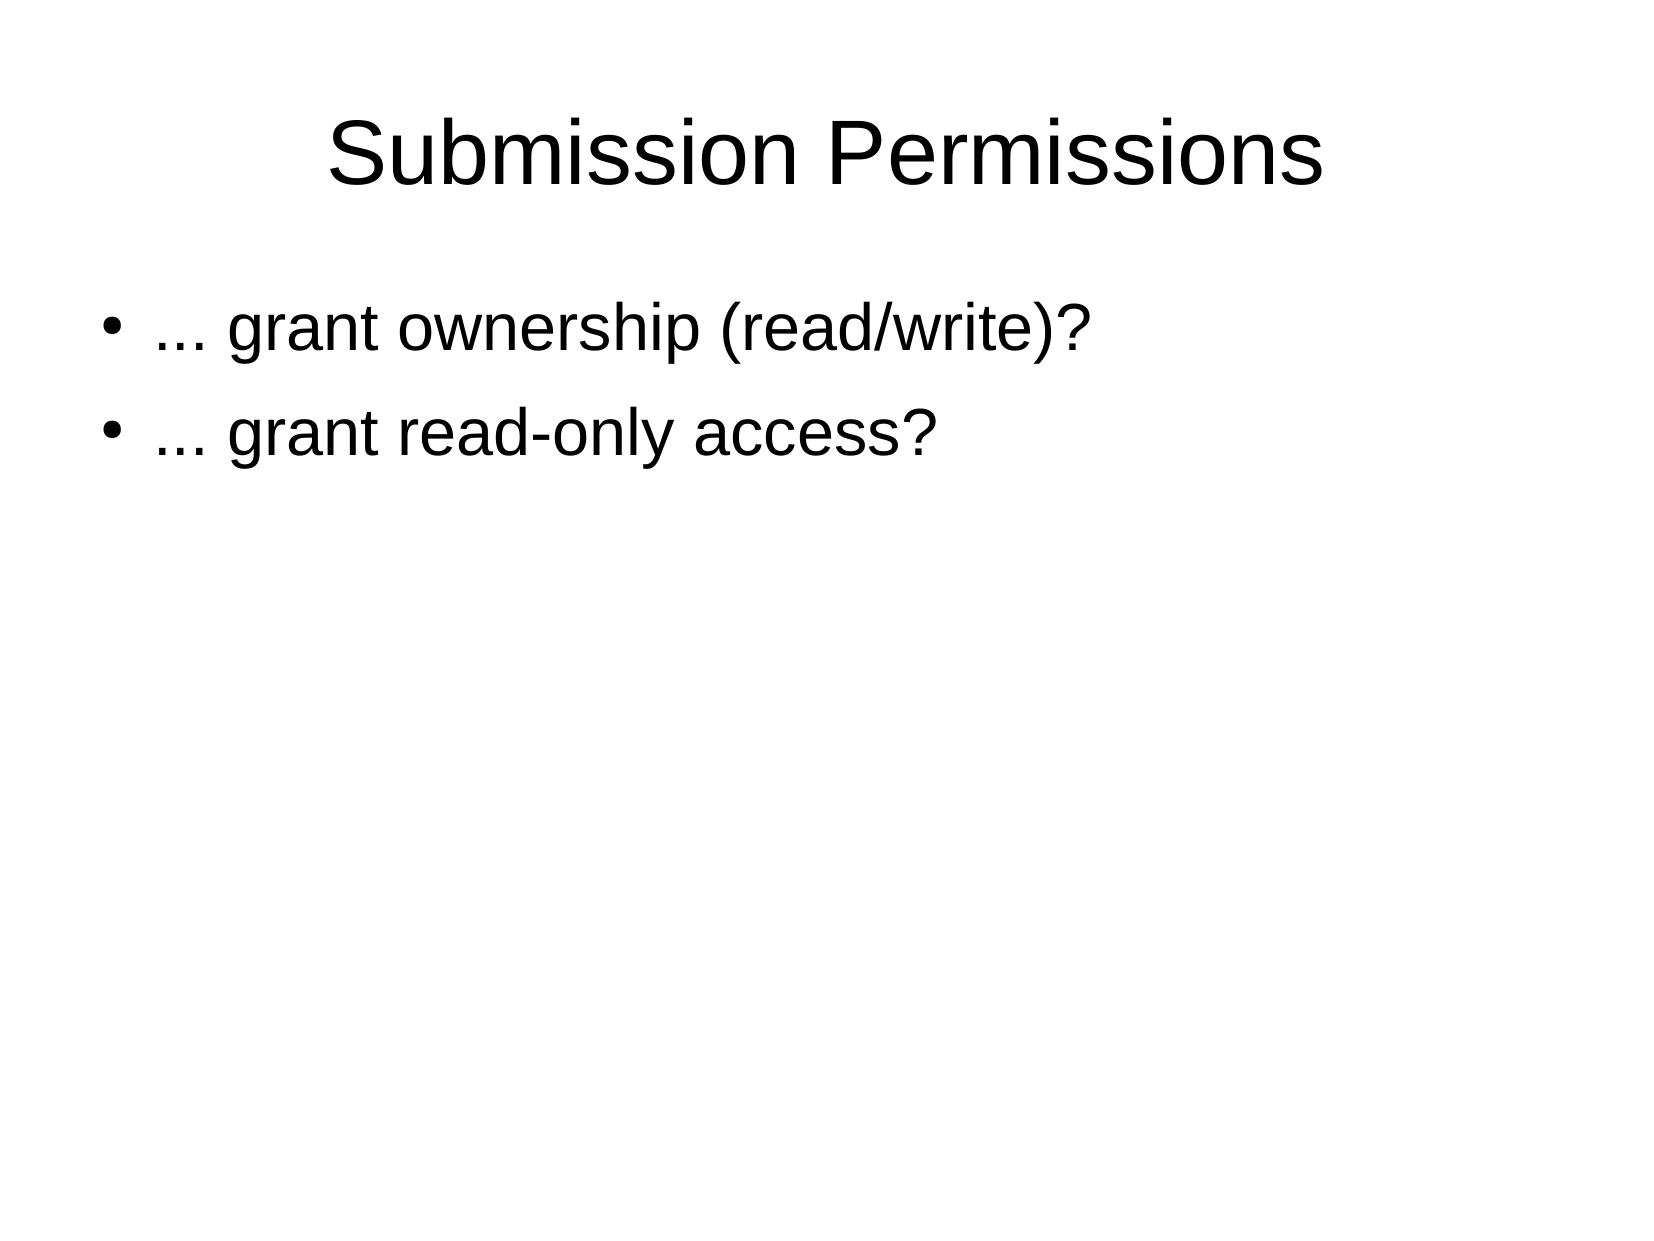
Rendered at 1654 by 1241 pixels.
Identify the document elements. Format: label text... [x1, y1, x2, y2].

list ... grant ownership (read/write)? ... grant read-only access? [82, 290, 1571, 1109]
title Submission Permissions [82, 56, 1571, 250]
